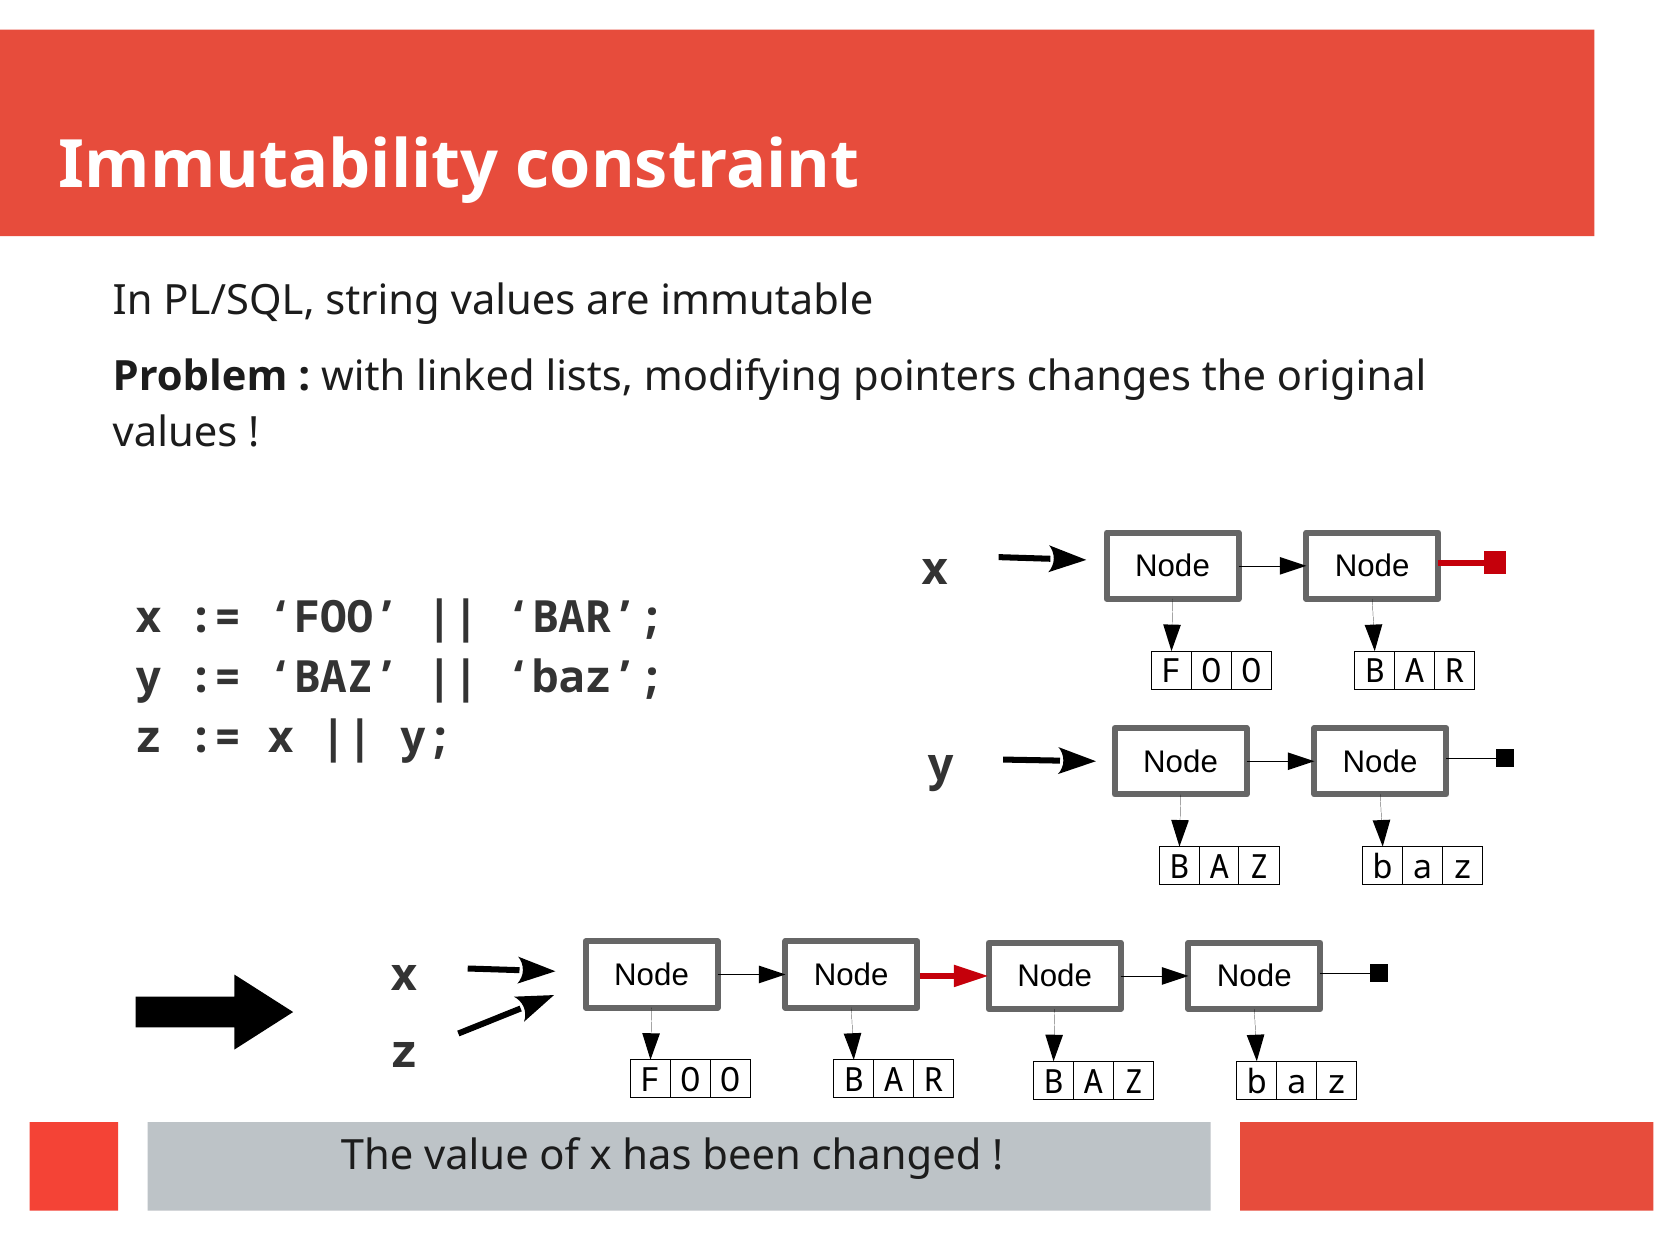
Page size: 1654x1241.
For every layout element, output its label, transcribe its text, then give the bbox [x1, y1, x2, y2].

text_box O [1191, 651, 1231, 690]
text_box Node [1188, 942, 1321, 1010]
text_box F [1151, 651, 1191, 690]
text_box B [1354, 651, 1394, 690]
text_box A [1199, 846, 1238, 885]
text_box Node [785, 941, 918, 1008]
text_box B [1033, 1061, 1073, 1100]
text_box a [1276, 1061, 1316, 1100]
list x := ‘FOO’ || ‘BAR’; y := ‘BAZ’ || ‘baz’; z := x || y; [135, 585, 811, 766]
list The value of x has been changed ! [270, 1125, 1654, 1241]
list In PL/SQL, string values are immutable Problem : with linked lists, modifying pointers changes the original values ! [41, 270, 1531, 520]
text_box B [1159, 846, 1199, 885]
text_box O [670, 1059, 710, 1098]
text_box Node [1314, 728, 1447, 795]
text_box R [913, 1059, 954, 1098]
title Immutability constraint [59, 59, 1595, 207]
text_box z [1442, 846, 1483, 885]
list z [390, 1018, 440, 1109]
text_box R [1434, 651, 1475, 690]
text_box Node [1114, 728, 1247, 795]
text_box B [833, 1059, 873, 1098]
text_box b [1236, 1061, 1276, 1100]
list y [926, 731, 1032, 822]
text_box A [873, 1059, 913, 1098]
text_box F [630, 1059, 670, 1098]
text_box Z [1113, 1061, 1154, 1100]
text_box Node [585, 941, 718, 1008]
text_box O [1231, 651, 1272, 690]
text_box [135, 974, 294, 1050]
text_box Node [988, 942, 1121, 1010]
text_box Node [1106, 532, 1239, 599]
text_box O [710, 1059, 751, 1098]
list x [920, 535, 971, 626]
text_box A [1394, 651, 1434, 690]
text_box b [1362, 846, 1402, 885]
text_box A [1073, 1061, 1113, 1100]
text_box Node [1306, 532, 1439, 599]
text_box a [1402, 846, 1442, 885]
list x [390, 941, 440, 1018]
text_box Z [1238, 846, 1280, 885]
text_box z [1316, 1061, 1357, 1100]
